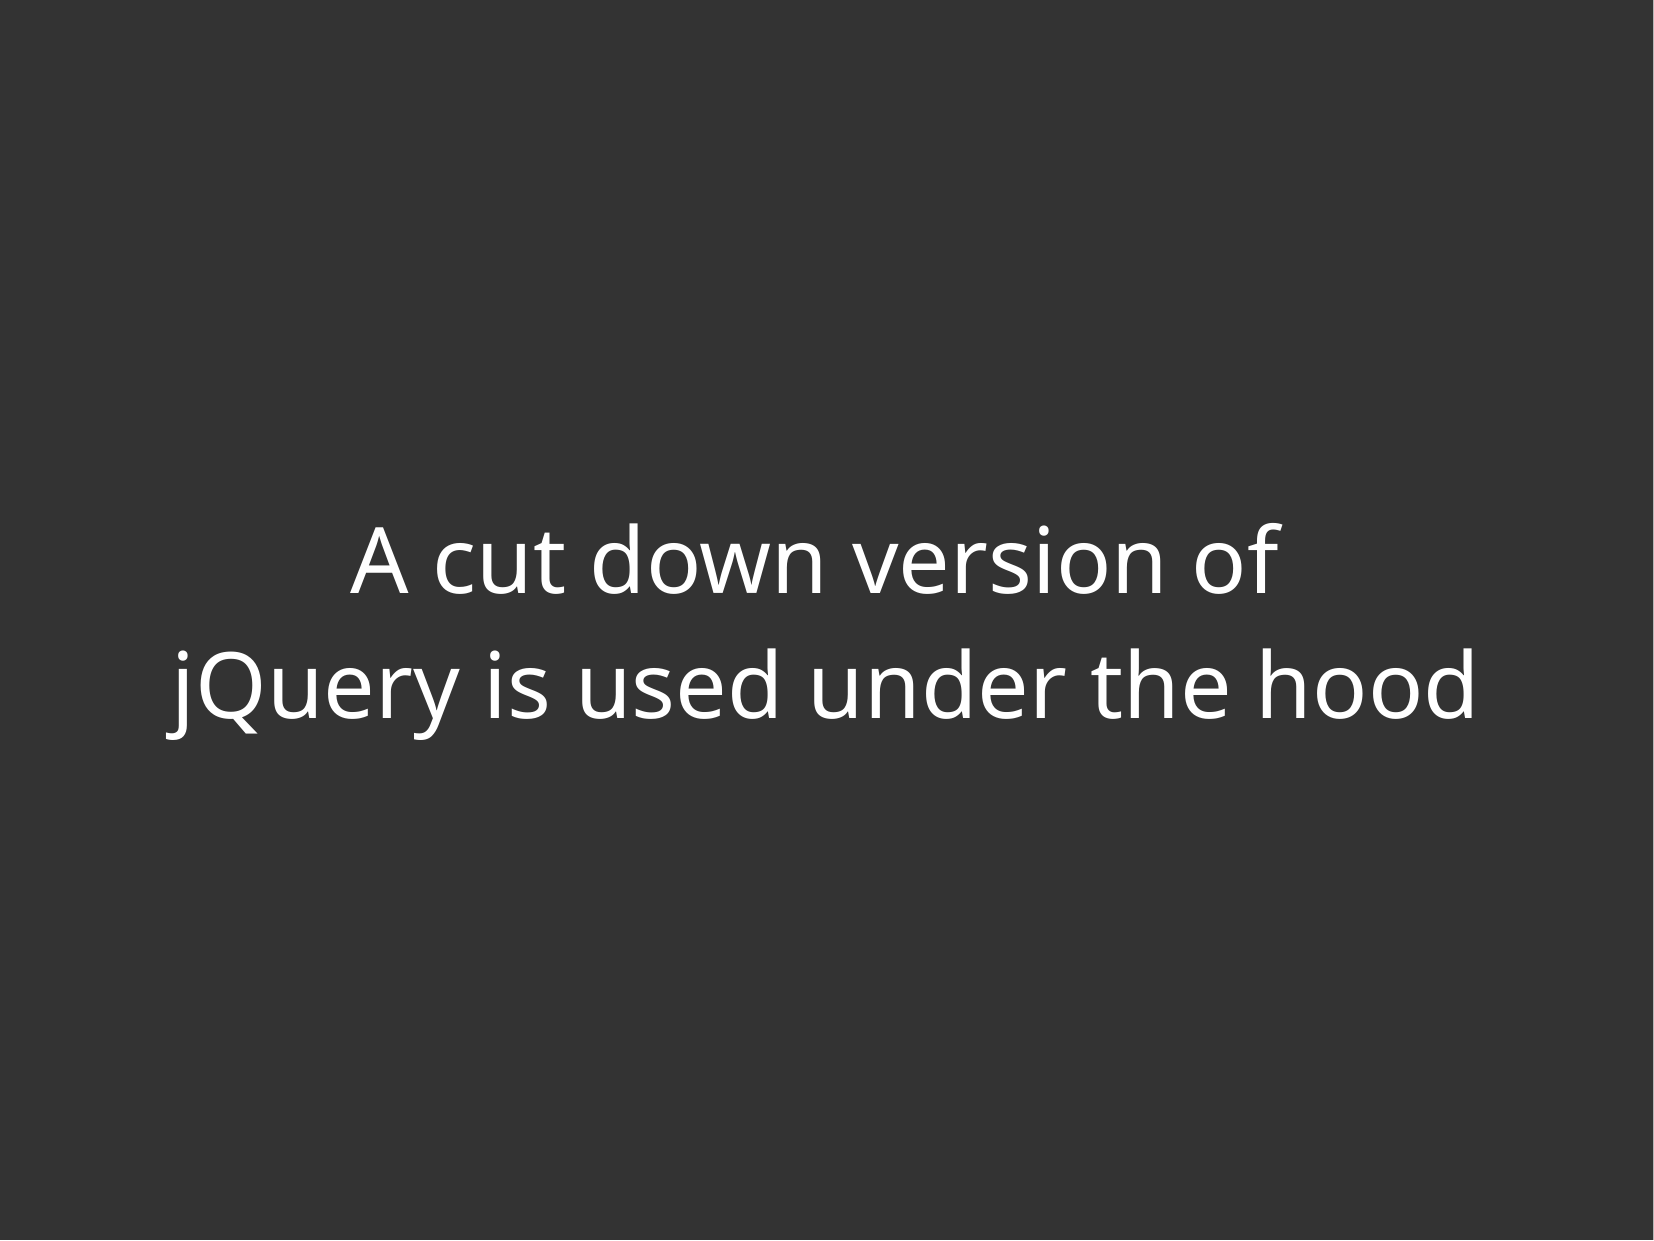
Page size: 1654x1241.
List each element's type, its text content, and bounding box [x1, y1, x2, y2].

subtitle A cut down version of jQuery is used under the hood [82, 260, 1571, 980]
